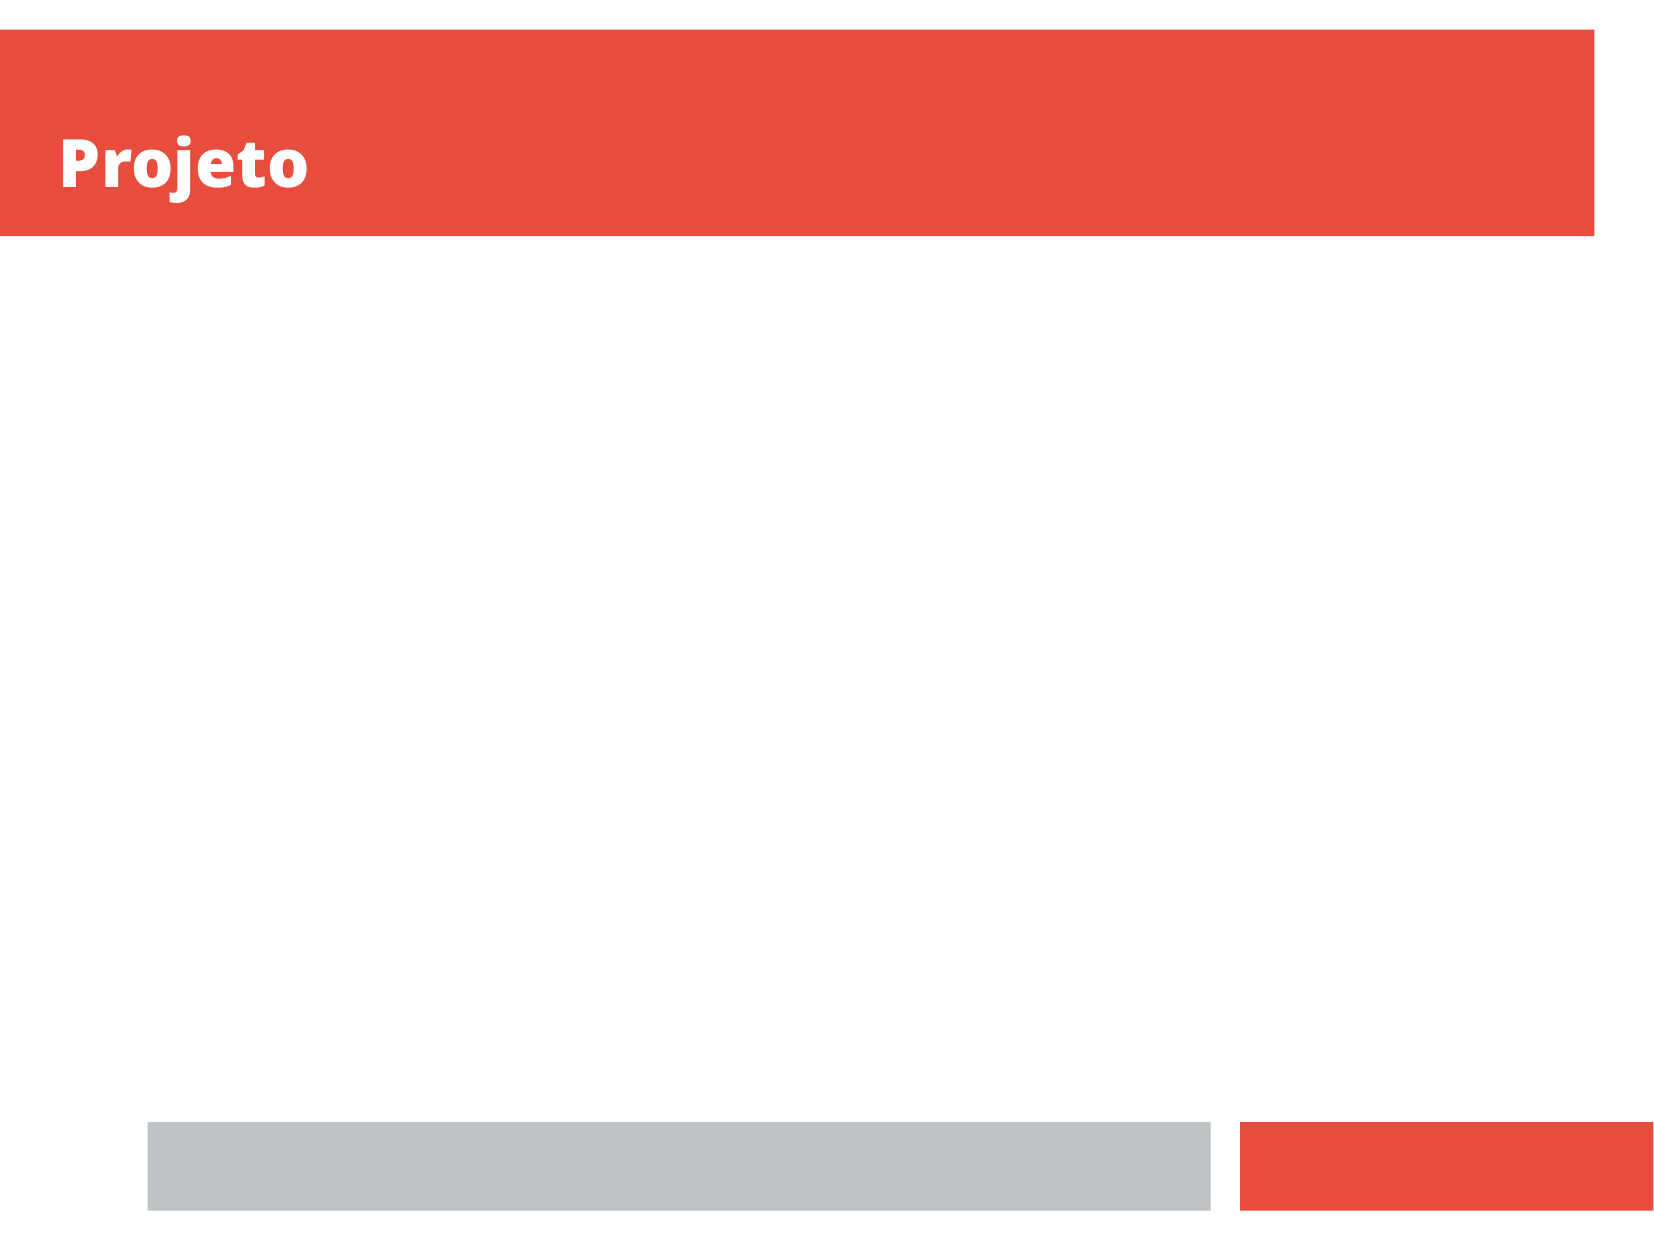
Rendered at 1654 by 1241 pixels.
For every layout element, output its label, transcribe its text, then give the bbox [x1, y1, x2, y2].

title Projeto [59, 59, 1595, 207]
